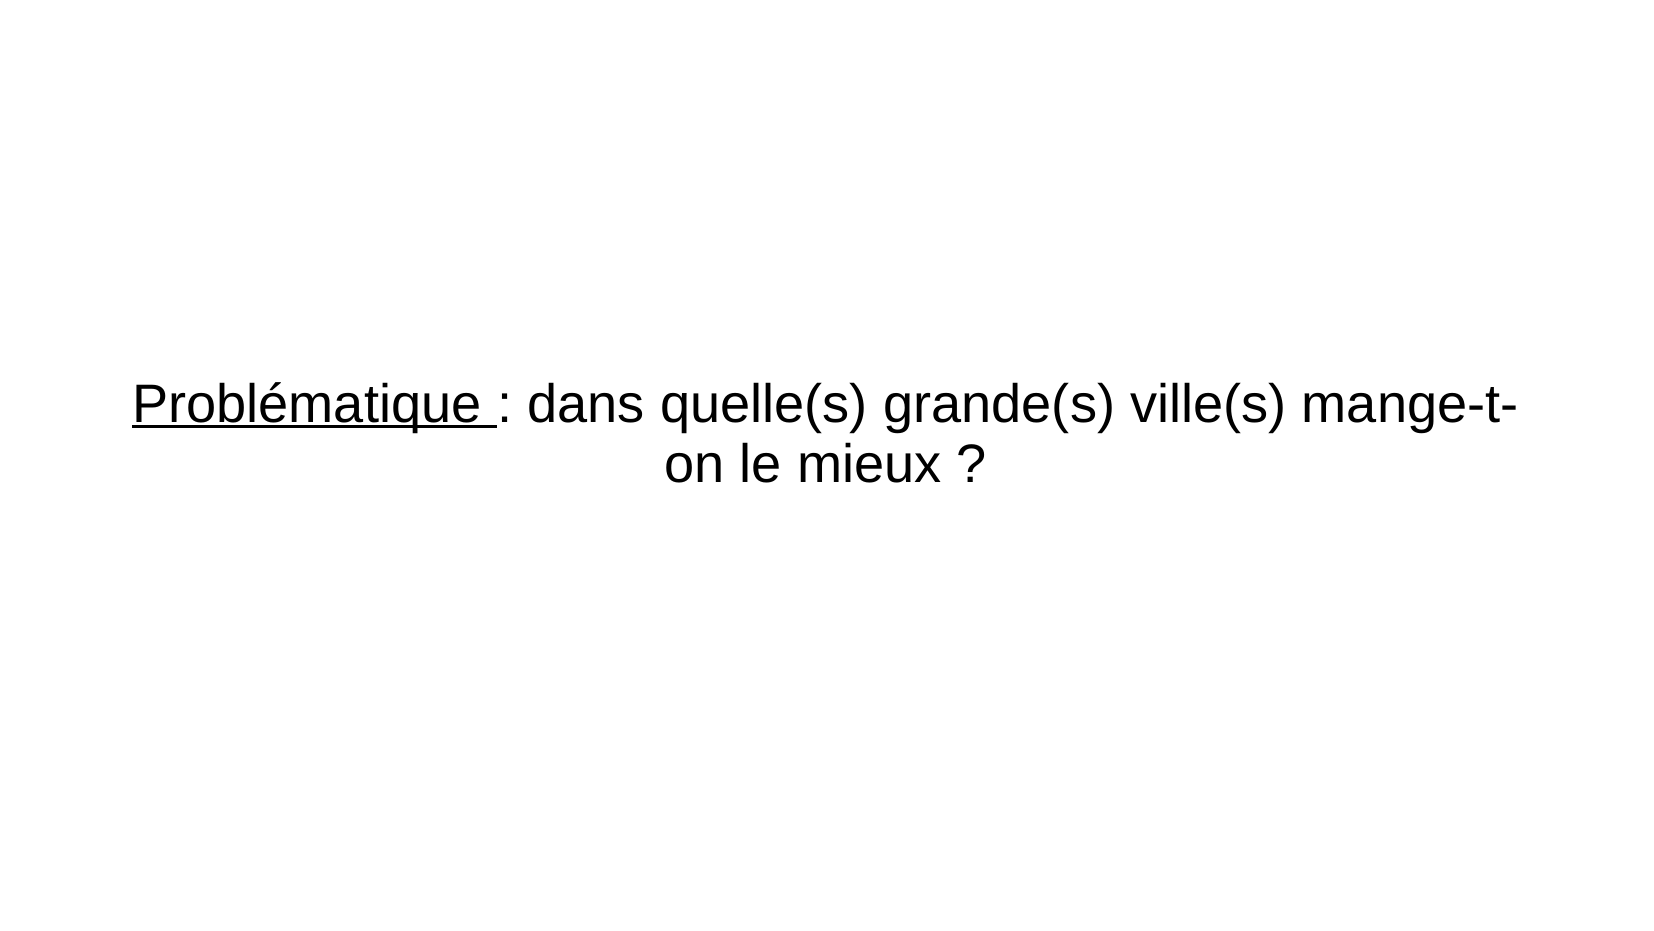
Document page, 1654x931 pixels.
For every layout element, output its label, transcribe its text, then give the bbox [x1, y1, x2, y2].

text_box Problématique : dans quelle(s) grande(s) ville(s) mange-t-on le mieux ? [88, 366, 1564, 502]
